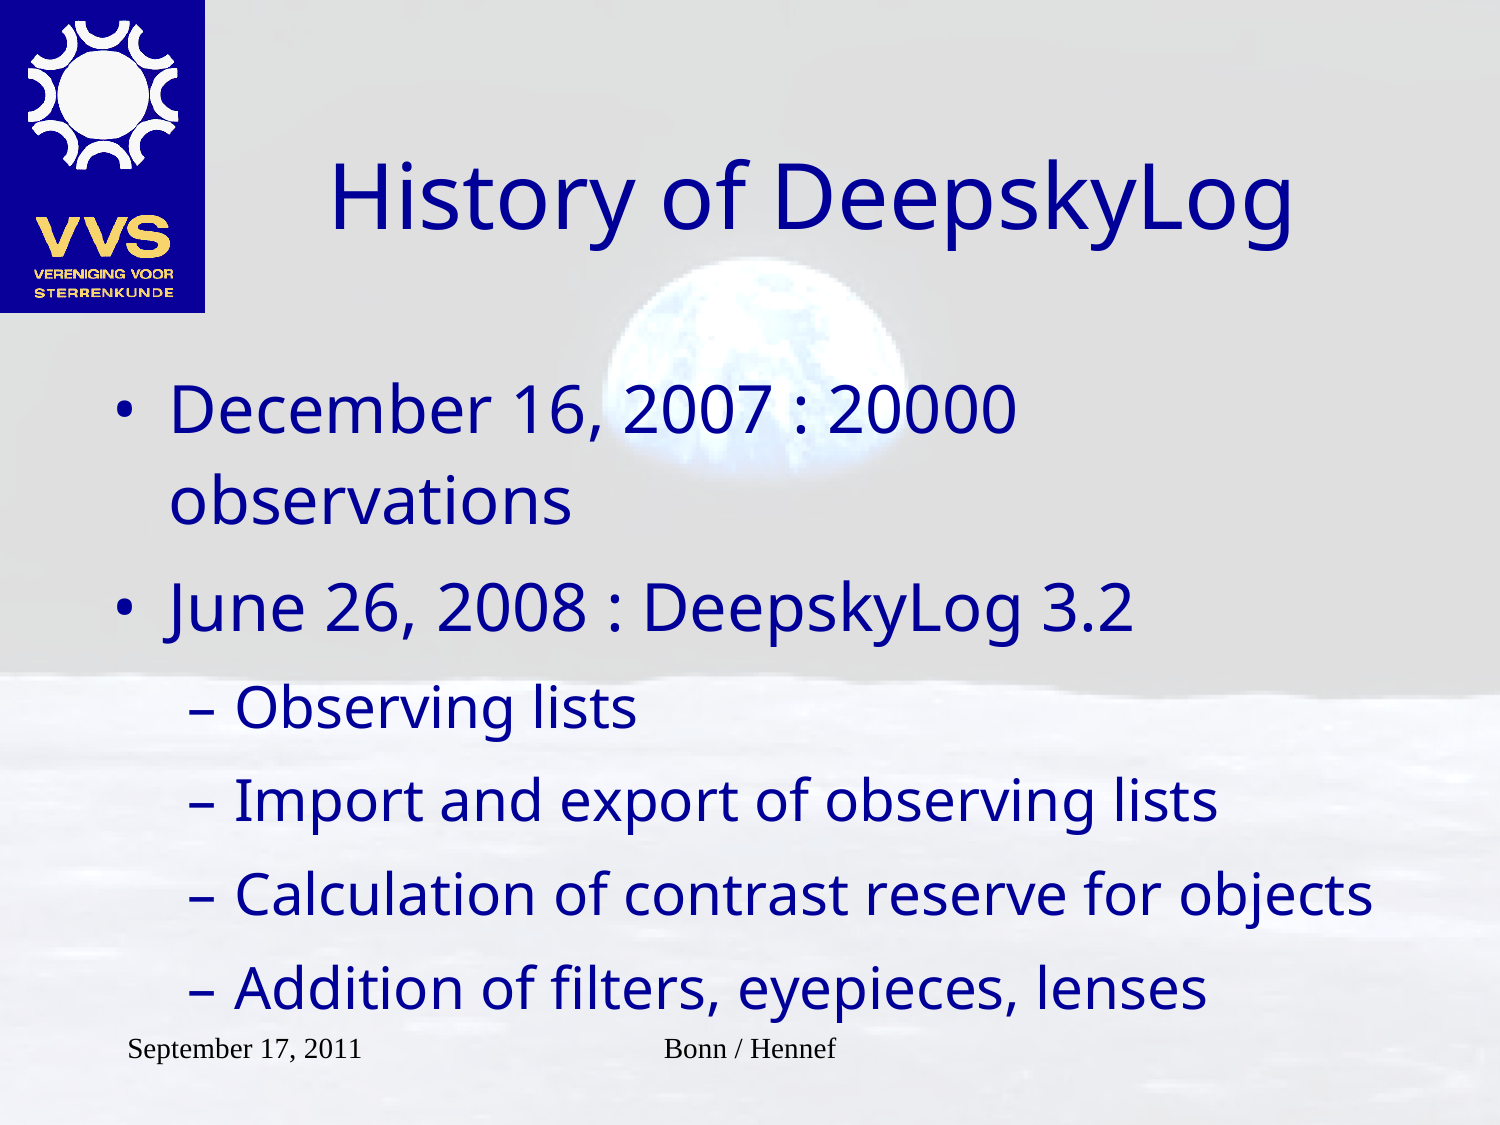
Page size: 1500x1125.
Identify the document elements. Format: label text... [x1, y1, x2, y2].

list December 16, 2007 : 20000 observations June 26, 2008 : DeepskyLog 3.2 Observing lists Import and export of observing lists Calculation of contrast reserve for objects Addition of filters, eyepieces, lenses [112, 362, 1388, 1105]
title History of DeepskyLog [237, 76, 1388, 312]
picture [0, 0, 205, 313]
